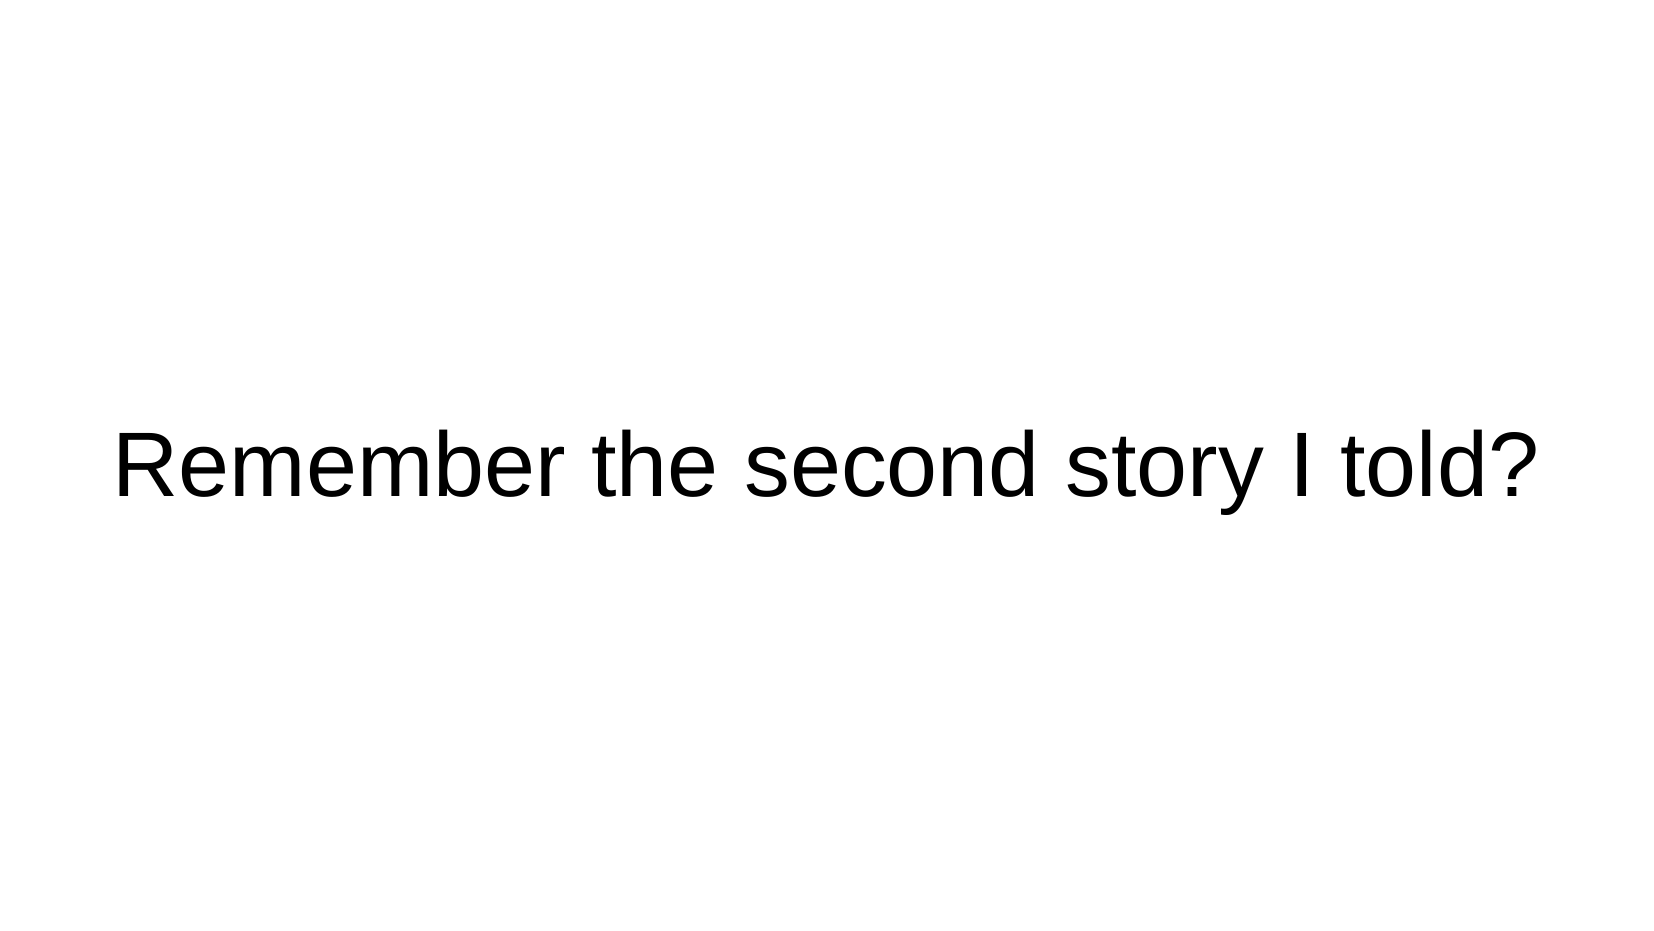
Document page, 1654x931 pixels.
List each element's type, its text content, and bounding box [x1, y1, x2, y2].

title Remember the second story I told? [73, 41, 1581, 890]
